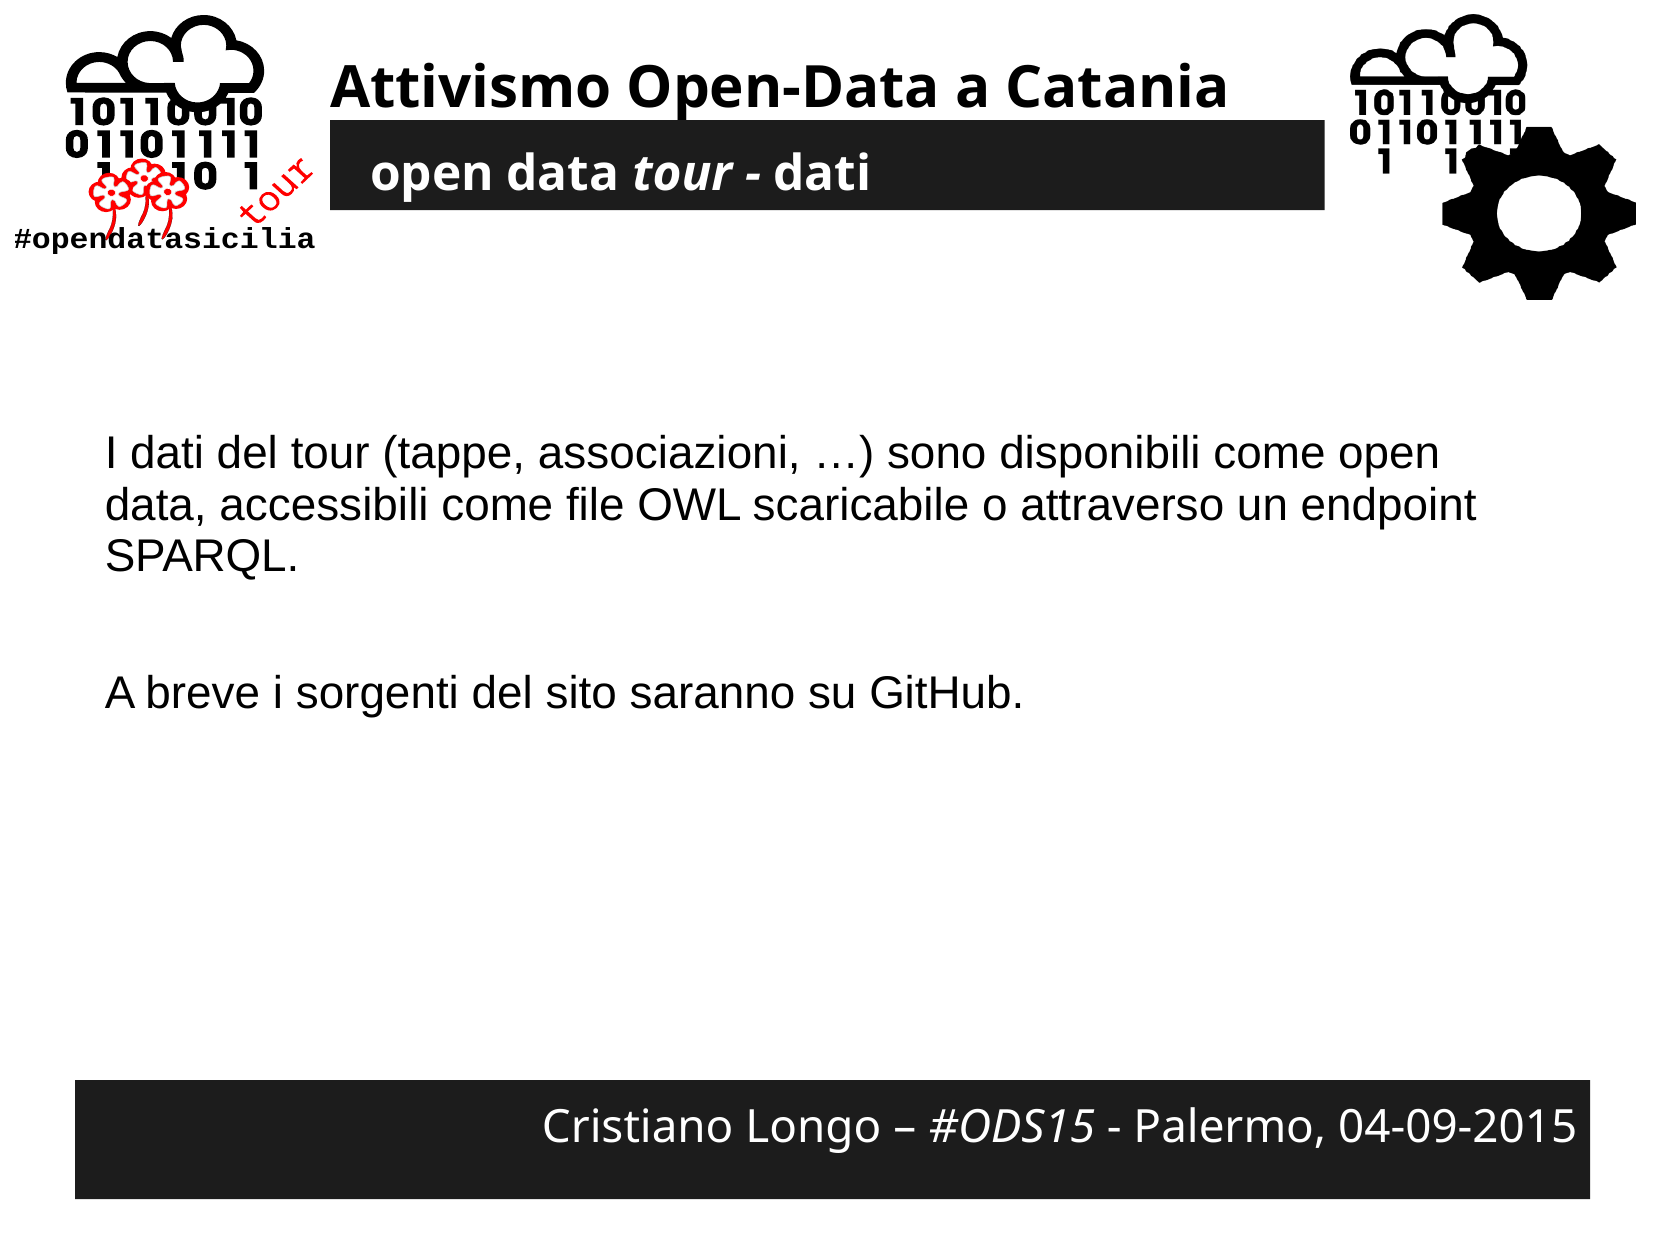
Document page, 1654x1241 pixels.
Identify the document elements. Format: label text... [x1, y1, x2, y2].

text_box A breve i sorgenti del sito saranno su GitHub. [90, 660, 1591, 727]
picture [1350, 14, 1636, 301]
list Attivismo Open-Data a Catania [330, 45, 1321, 120]
list open data tour - dati [330, 120, 1325, 211]
picture [15, 15, 316, 256]
list Cristiano Longo – #ODS15 - Palermo, 04-09-2015 [75, 1080, 1591, 1200]
text_box I dati del tour (tappe, associazioni, …) sono disponibili come open data, accessibili come file OWL scaricabile o attraverso un endpoint SPARQL. [90, 420, 1516, 589]
